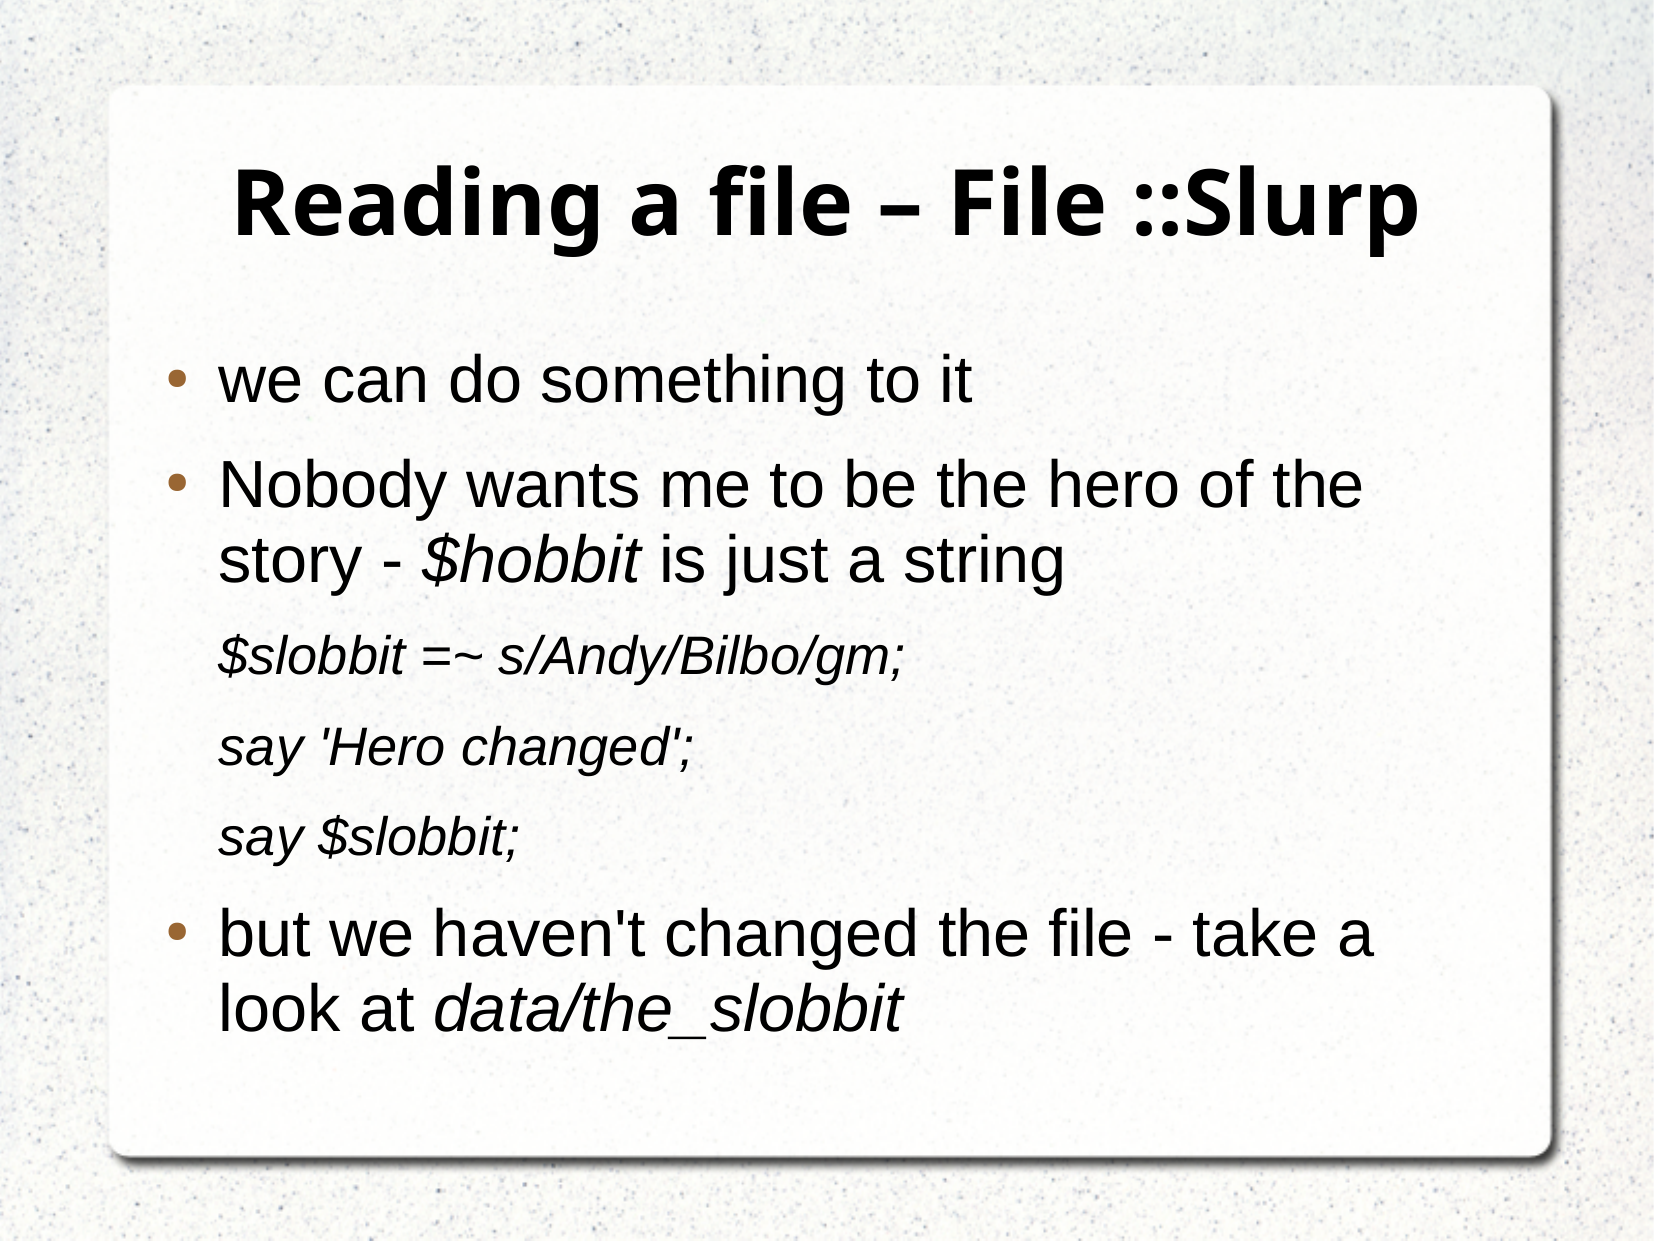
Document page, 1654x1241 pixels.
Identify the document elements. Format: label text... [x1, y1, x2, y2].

title Reading a file – File ::Slurp [118, 96, 1536, 304]
picture [0, 0, 1654, 1241]
list we can do something to it Nobody wants me to be the hero of the story - $hobbit is just a string $slobbit =~ s/Andy/Bilbo/gm; say 'Hero changed'; say $slobbit; but we haven't changed the file - take a look at data/the_slobbit [147, 342, 1506, 1045]
